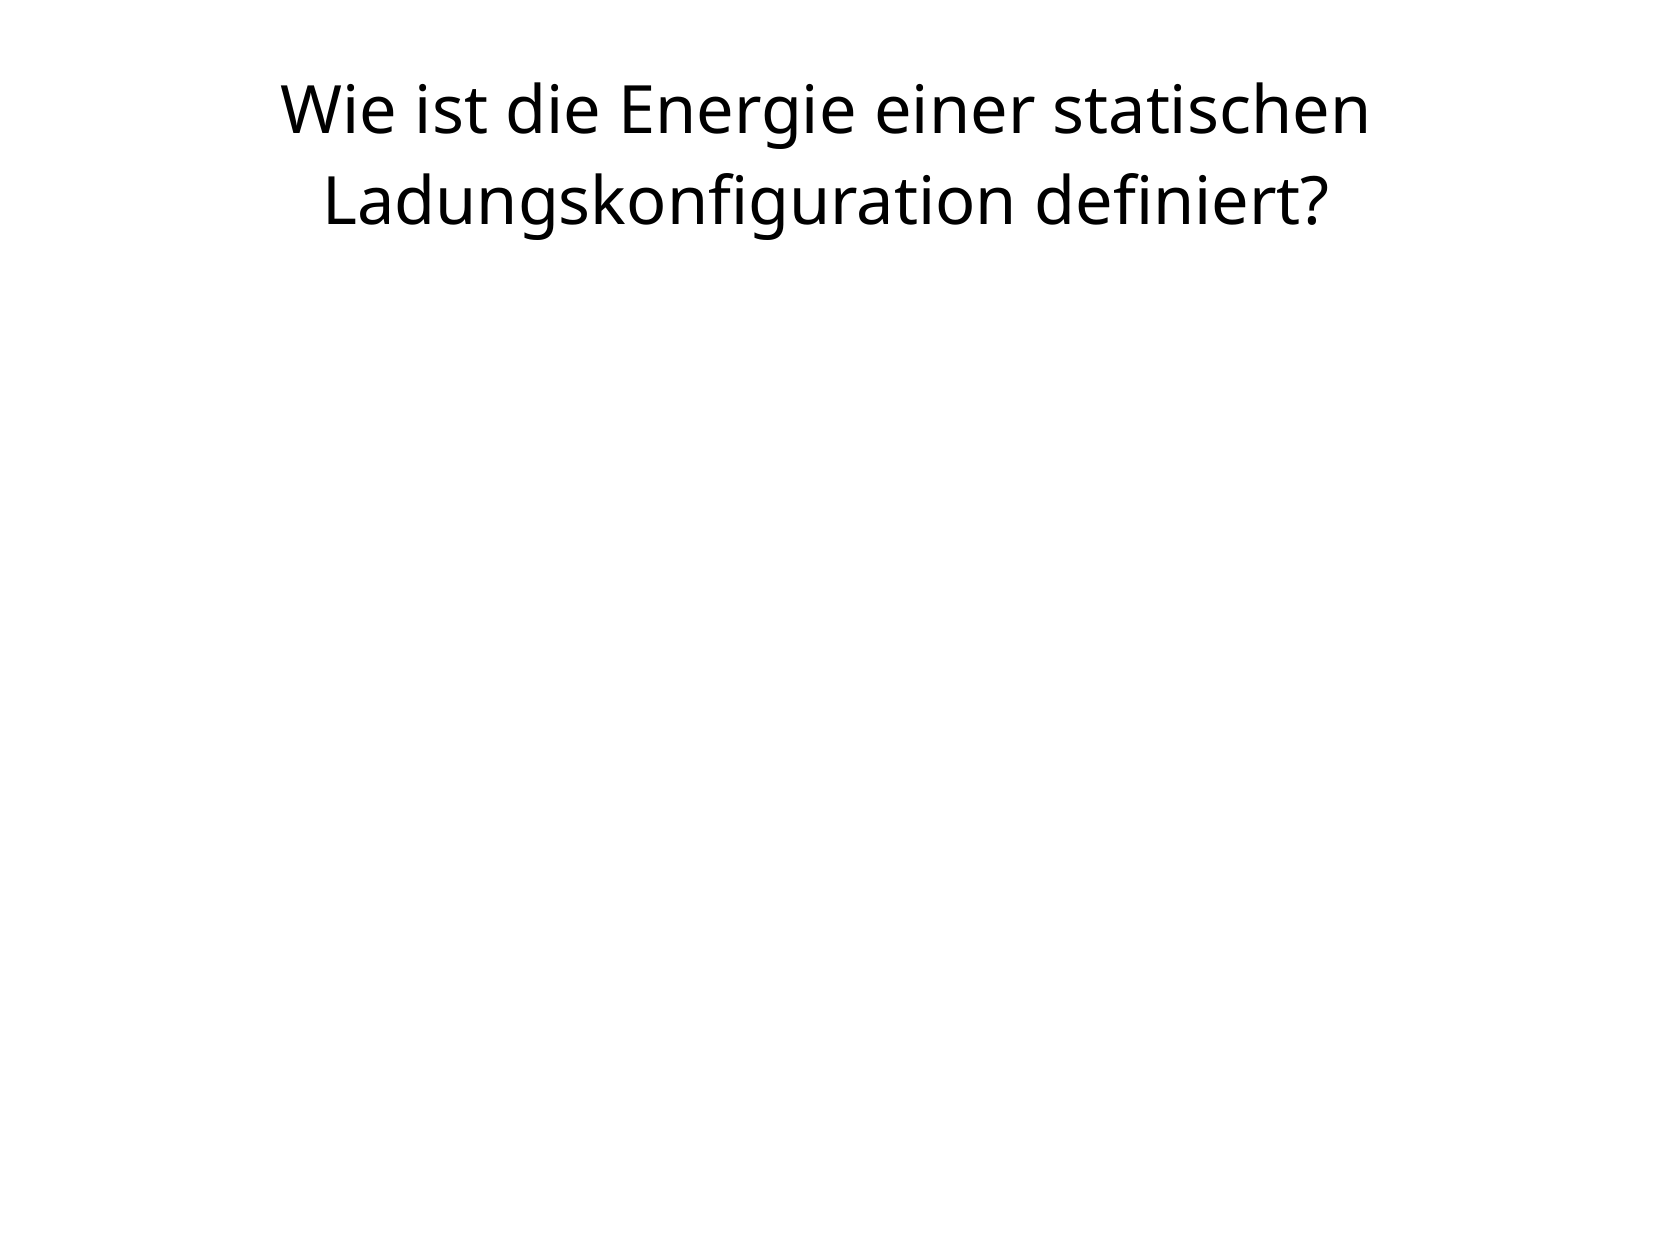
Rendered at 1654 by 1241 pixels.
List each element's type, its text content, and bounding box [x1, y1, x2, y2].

title Wie ist die Energie einer statischen Ladungskonfiguration definiert? [82, 49, 1571, 257]
